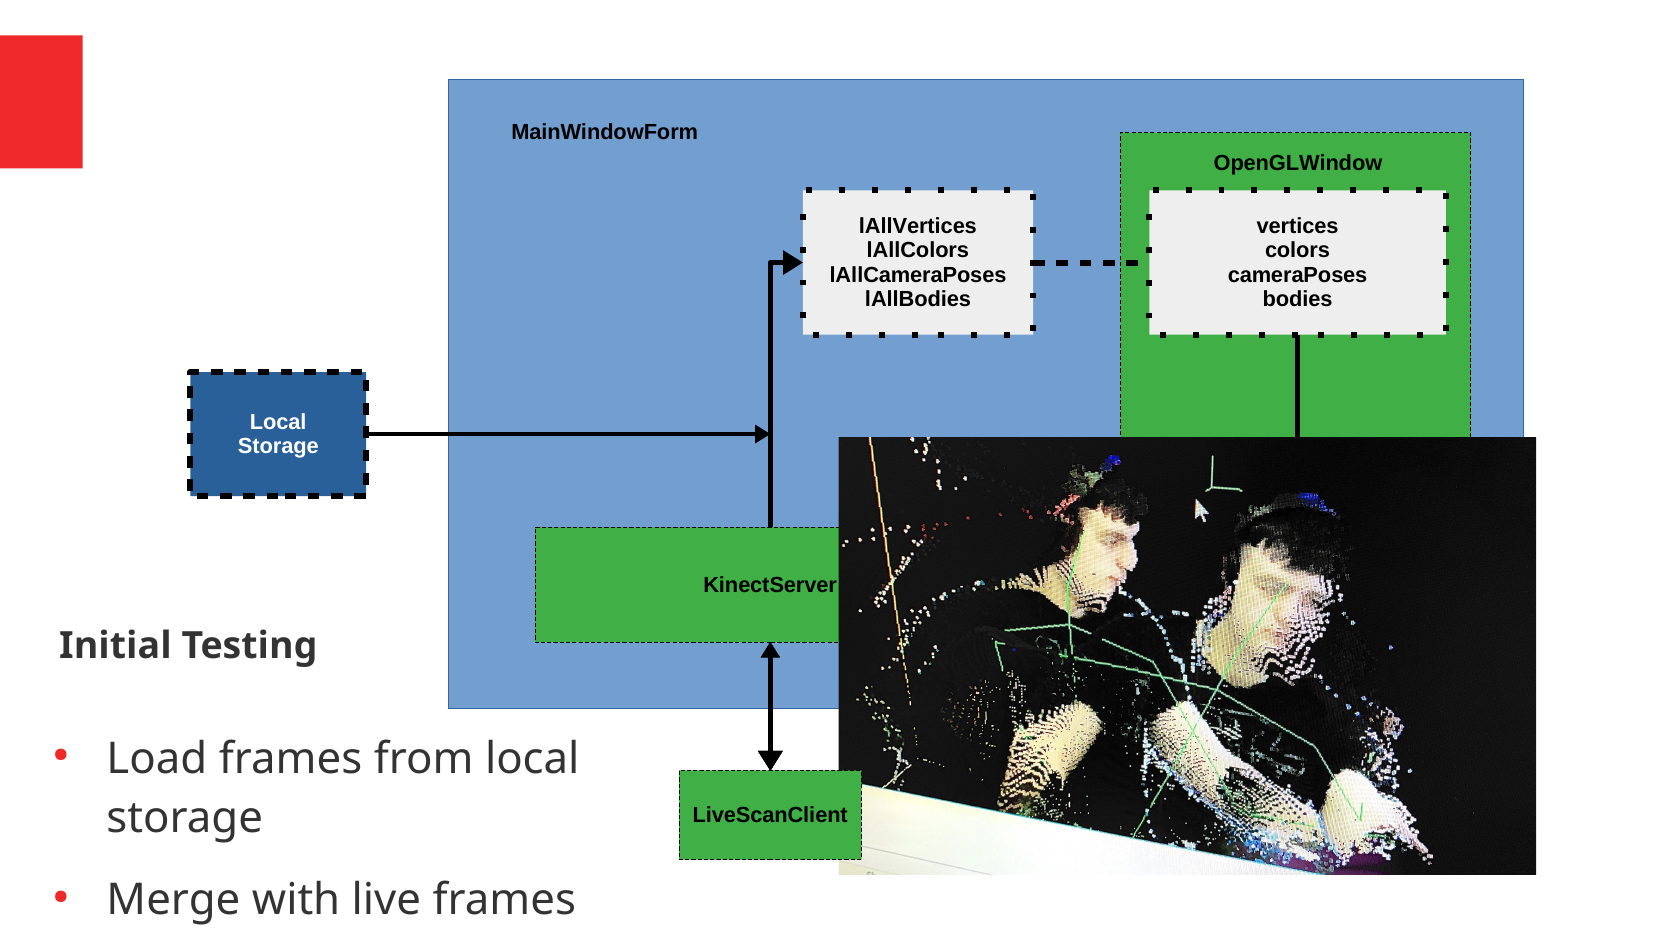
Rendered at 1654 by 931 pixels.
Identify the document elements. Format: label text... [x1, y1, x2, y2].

text_box OpenGLWindow [1197, 150, 1399, 176]
text_box MainWindowForm [472, 119, 737, 169]
list Load frames from local storage Merge with live frames [35, 726, 627, 931]
text_box [772, 643, 838, 709]
text_box LiveScanClient [679, 770, 862, 860]
text_box Local Storage [190, 372, 367, 497]
text_box KinectServer [535, 527, 838, 643]
text_box [448, 436, 769, 709]
title Initial Testing [59, 566, 497, 723]
text_box vertices colors cameraPoses bodies [1149, 190, 1446, 335]
text_box [448, 79, 1524, 527]
text_box lAllVertices lAllColors lAllCameraPoses lAllBodies [802, 190, 1034, 335]
picture [838, 437, 1537, 875]
